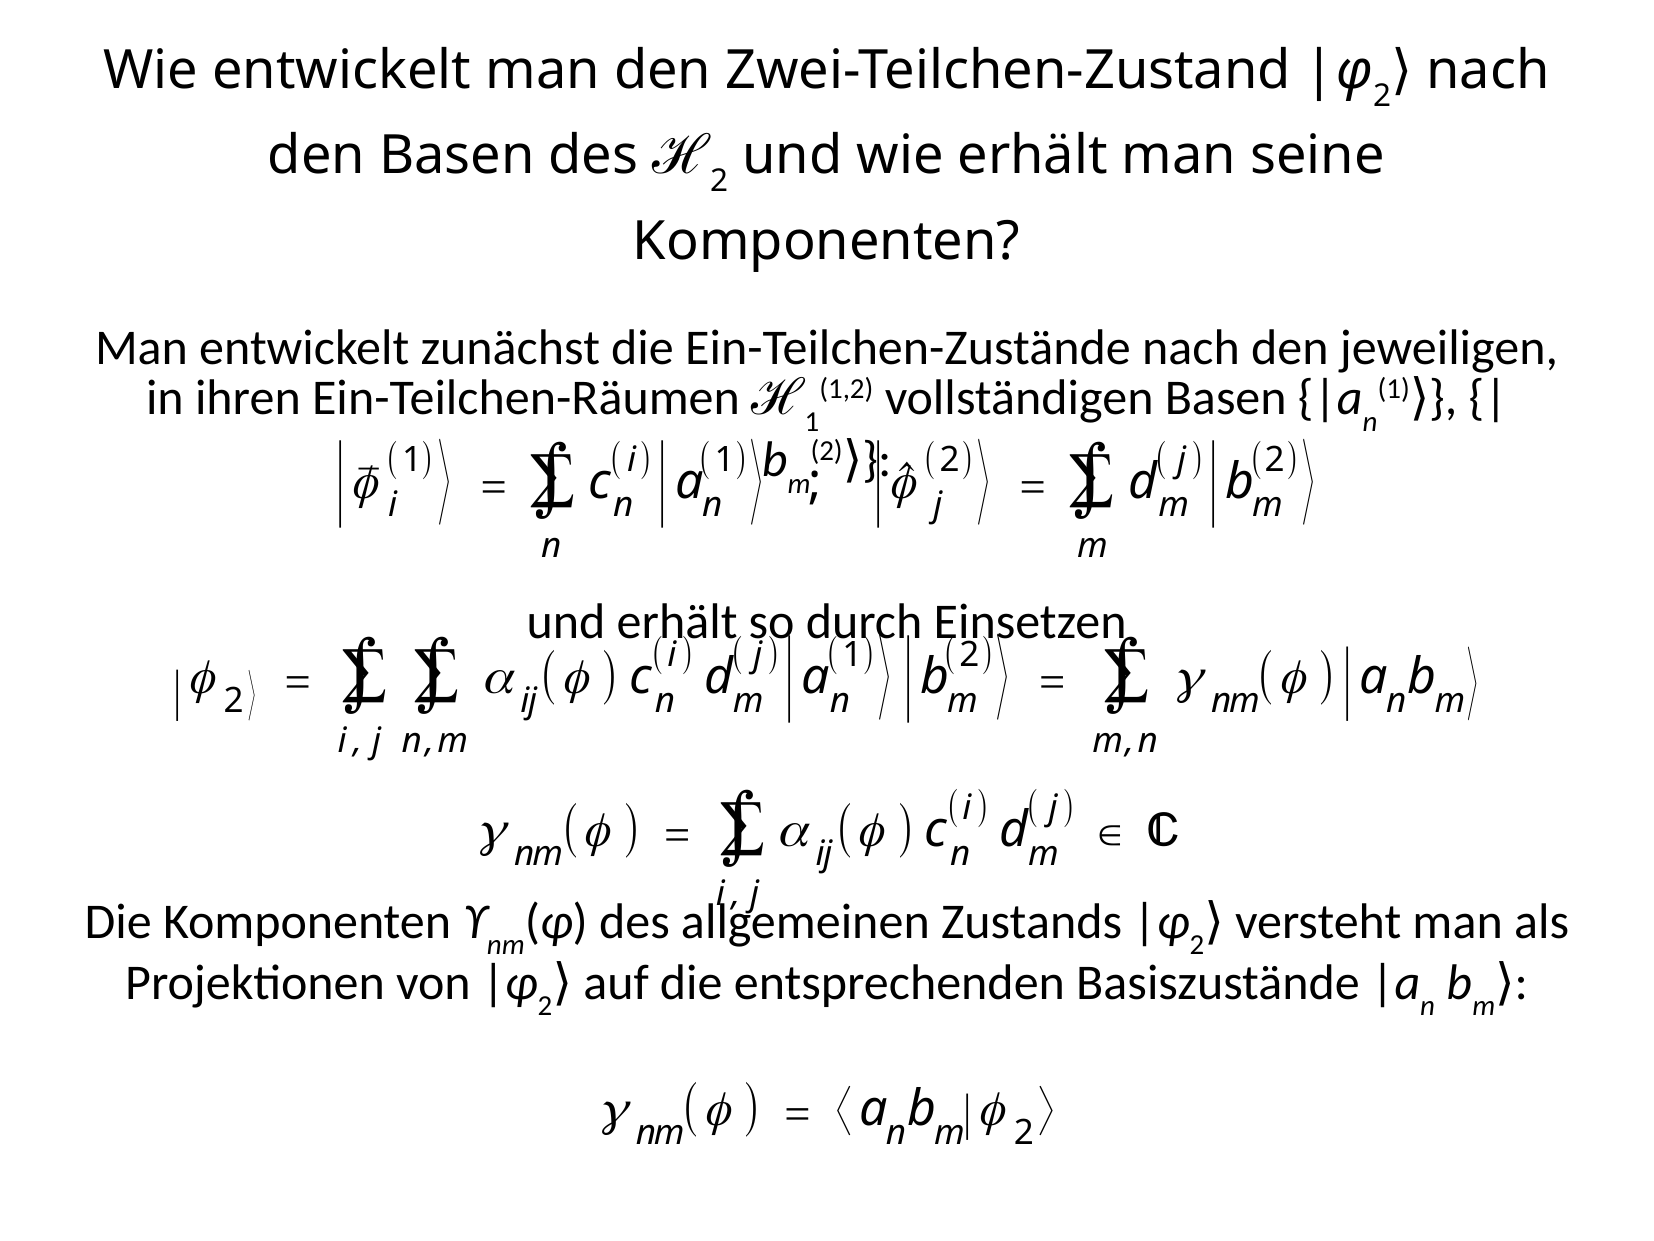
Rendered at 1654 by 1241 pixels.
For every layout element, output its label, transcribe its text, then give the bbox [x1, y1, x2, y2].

chart [327, 437, 1327, 567]
chart [592, 1078, 1062, 1154]
subtitle Man entwickelt zunächst die Ein-Teilchen-Zustände nach den jeweiligen, in ihren Ein-Teilchen-Räumen ℋ1(1,2) vollständigen Basen {|an(1)⟩}, {|bm(2)⟩}: und erhält so durch Einsetzen Die Komponenten ϒnm(φ) des allgemeinen Zustands |φ2⟩ versteht man als Projektionen von |φ2⟩ auf die entsprechenden Basiszustände |an bm⟩: [82, 237, 1571, 1063]
title Wie entwickelt man den Zwei-Teilchen-Zustand |φ2⟩ nach den Basen des ℋ2 und wie erhält man seine Komponenten? [82, 49, 1571, 237]
chart [164, 632, 1490, 915]
